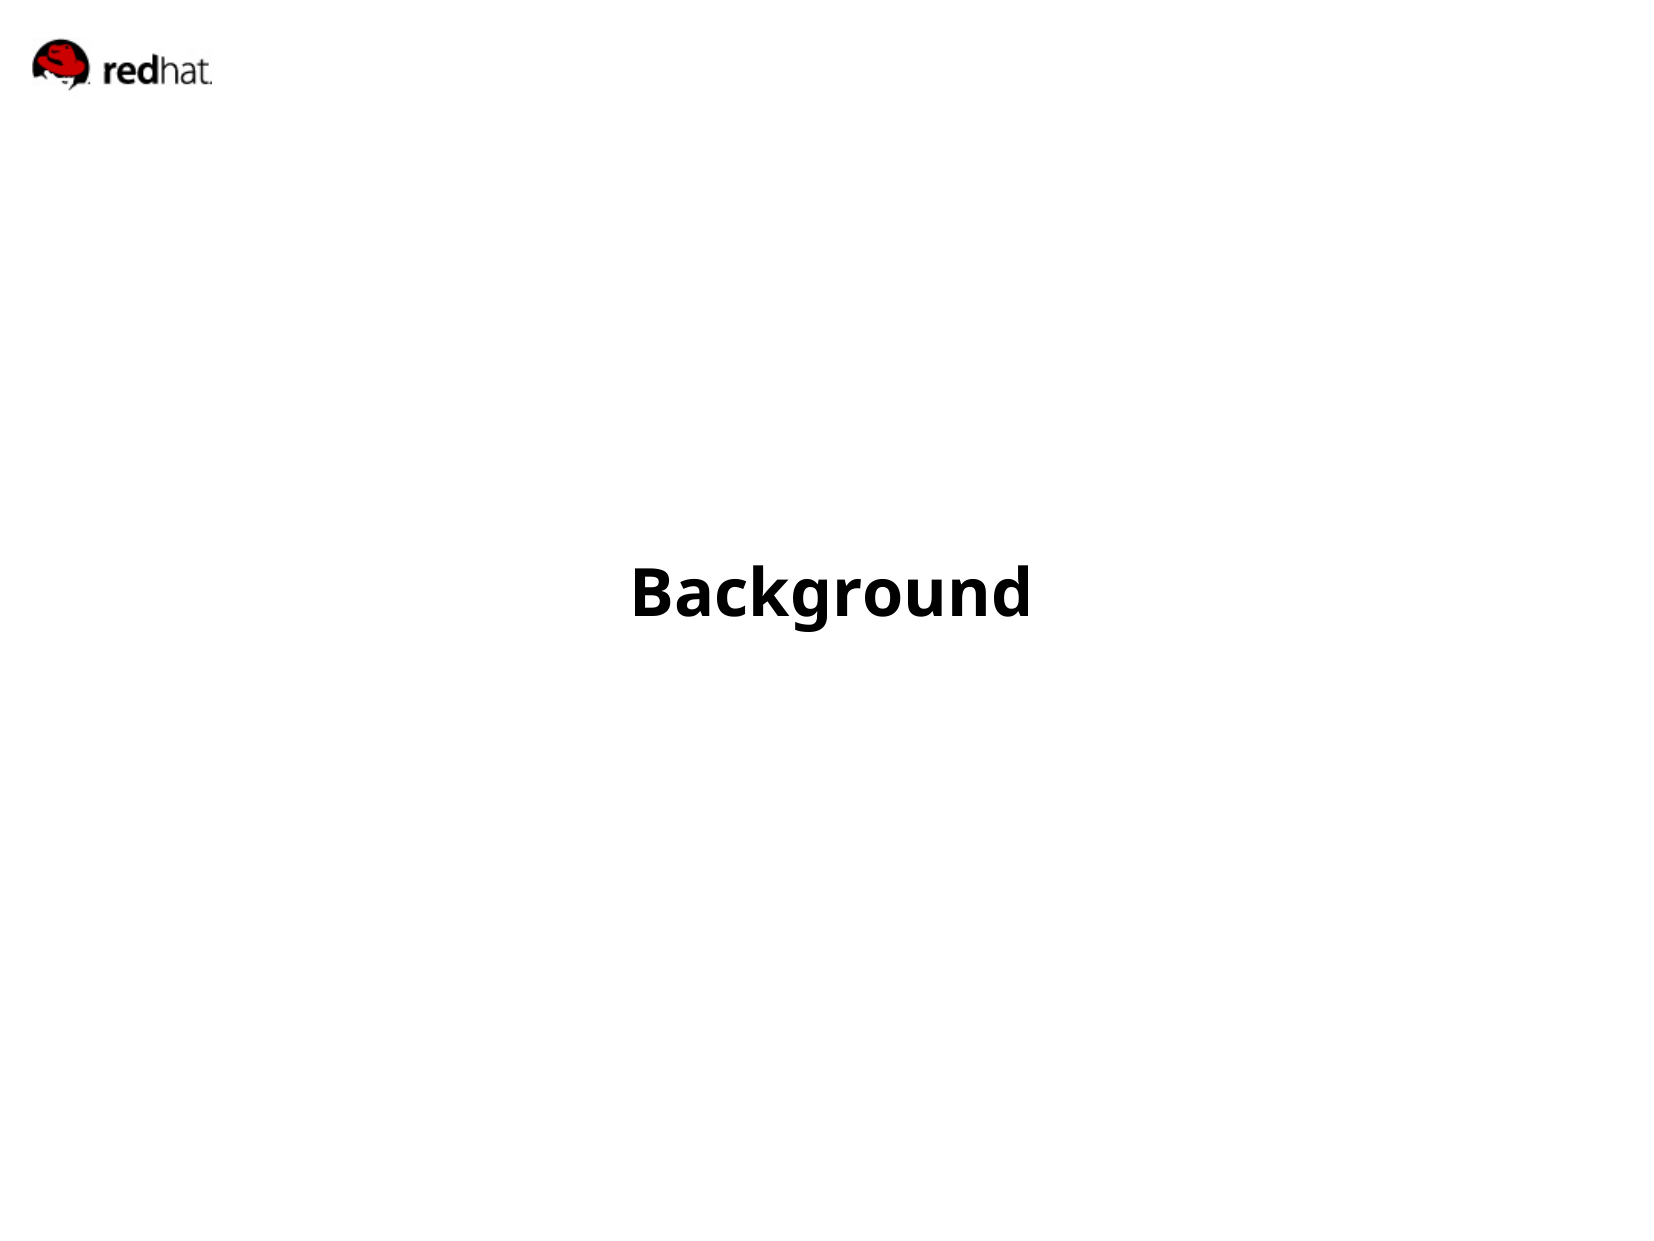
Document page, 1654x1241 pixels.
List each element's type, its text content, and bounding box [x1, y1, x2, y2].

picture [31, 37, 212, 98]
title Background [125, 487, 1538, 695]
